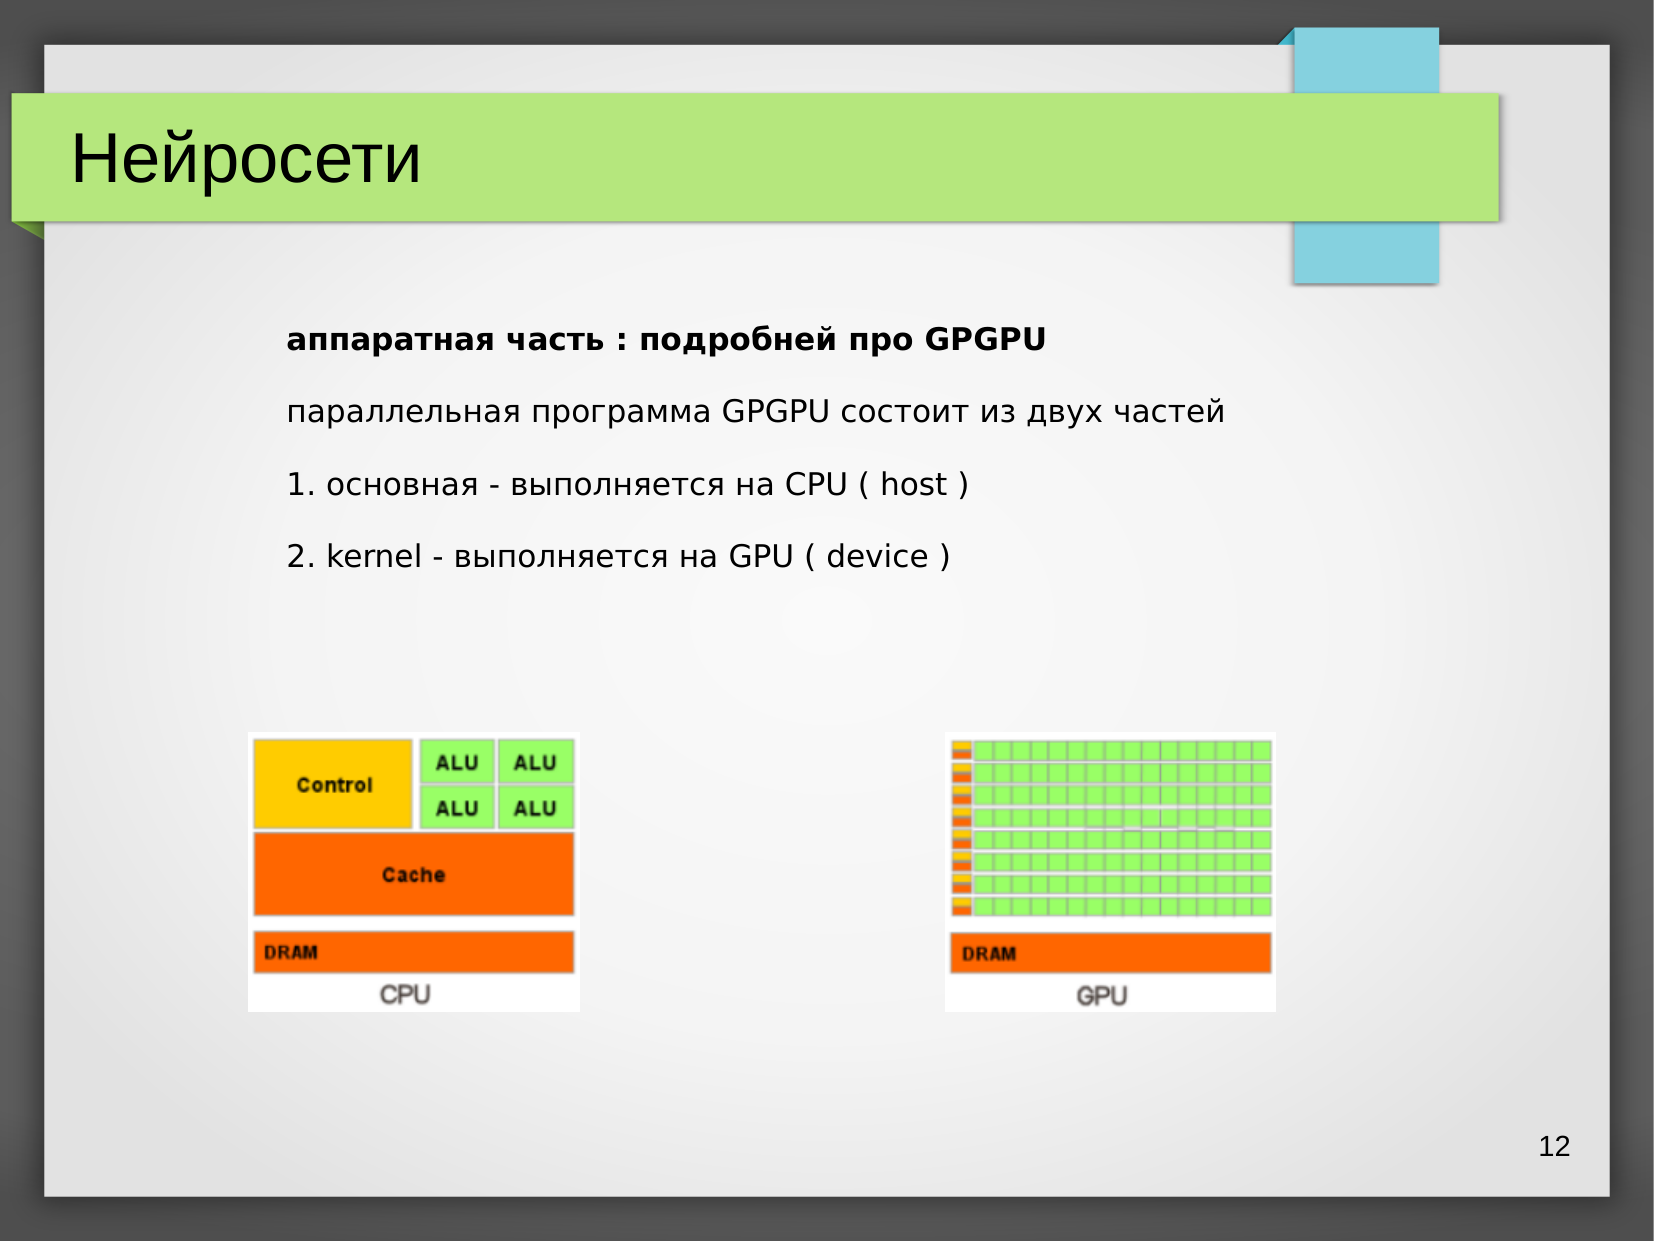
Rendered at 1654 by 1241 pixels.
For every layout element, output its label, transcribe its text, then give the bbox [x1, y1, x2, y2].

text_box аппаратная часть : подробней про GPGPU параллельная программа GPGPU состоит из двух частей 1. основная - выполняется на CPU ( host ) 2. kernel - выполняется на GPU ( device ) [271, 313, 1264, 590]
title Нейросети [70, 118, 1205, 199]
picture [0, 0, 1654, 1241]
